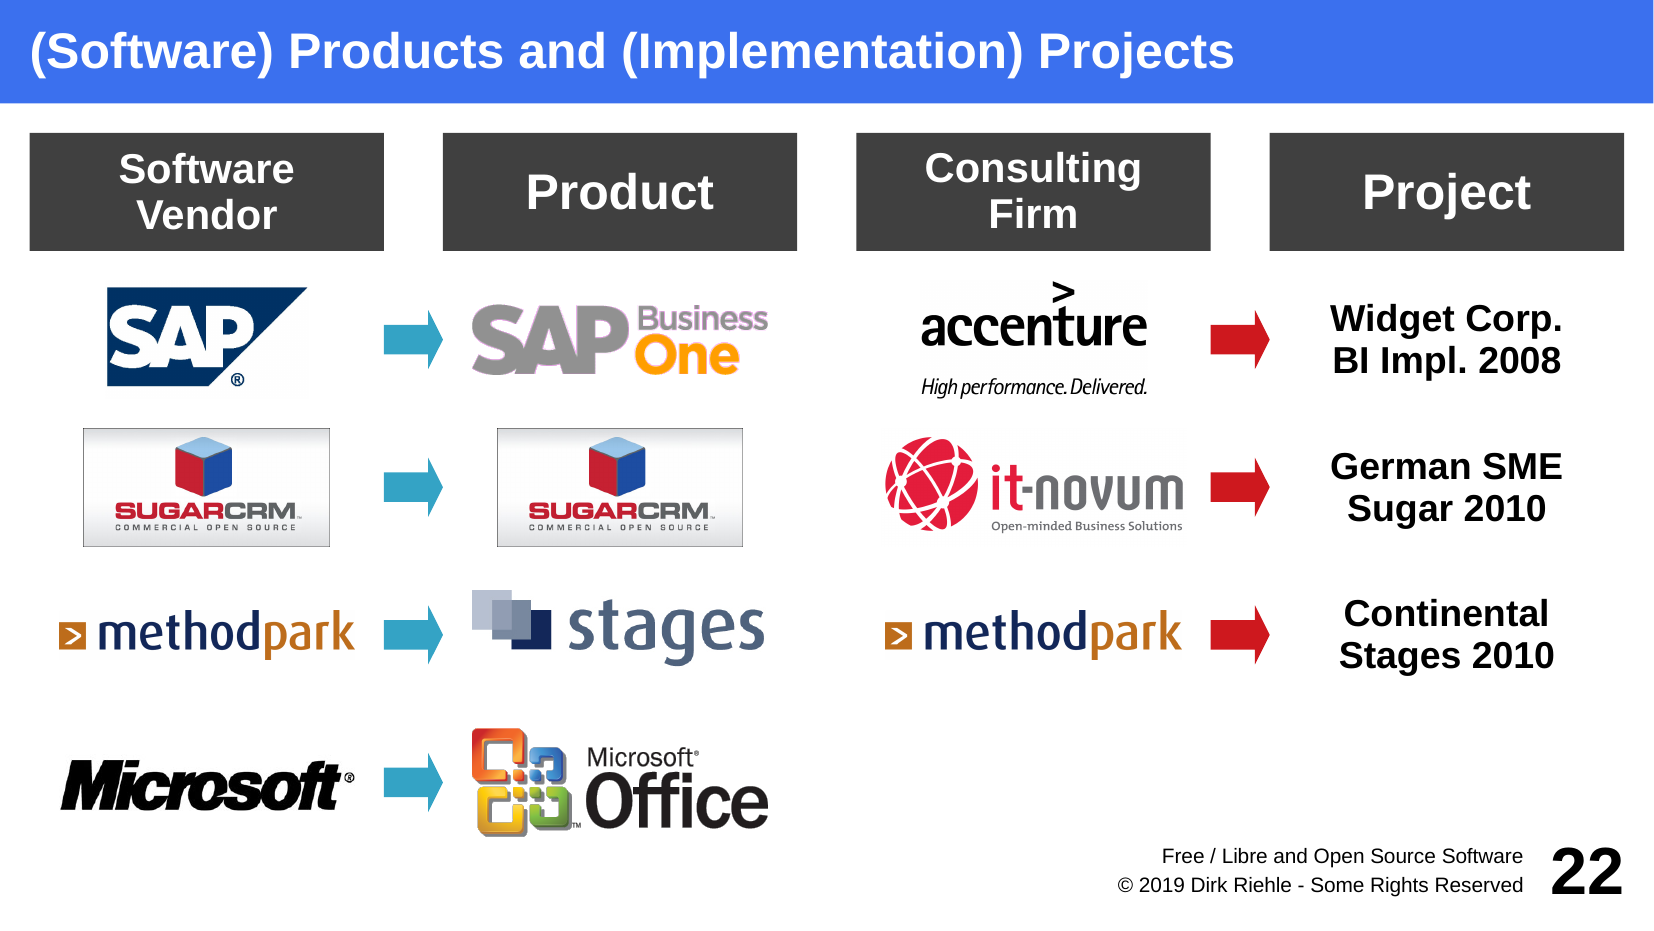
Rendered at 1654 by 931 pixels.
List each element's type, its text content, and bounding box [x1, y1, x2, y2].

text_box [1210, 457, 1270, 517]
text_box [383, 752, 443, 813]
text_box German SME Sugar 2010 [1269, 428, 1625, 547]
picture [105, 280, 309, 399]
title (Software) Products and (Implementation) Projects [0, 0, 1654, 104]
picture [59, 610, 355, 660]
text_box Consulting Firm [856, 132, 1211, 251]
picture [497, 428, 743, 547]
picture [881, 428, 1187, 547]
text_box [1210, 605, 1270, 665]
text_box Continental Stages 2010 [1269, 575, 1625, 694]
text_box Product [442, 132, 798, 251]
text_box [383, 457, 443, 517]
picture [885, 610, 1182, 660]
text_box [383, 605, 443, 665]
picture [83, 428, 330, 547]
picture [472, 728, 768, 837]
text_box [1210, 310, 1270, 370]
text_box Software Vendor [29, 132, 384, 251]
picture [472, 590, 768, 680]
picture [472, 304, 768, 375]
text_box [383, 310, 443, 370]
picture [59, 754, 355, 811]
text_box Project [1269, 132, 1625, 251]
text_box Widget Corp. BI Impl. 2008 [1269, 280, 1625, 399]
picture [920, 280, 1148, 399]
